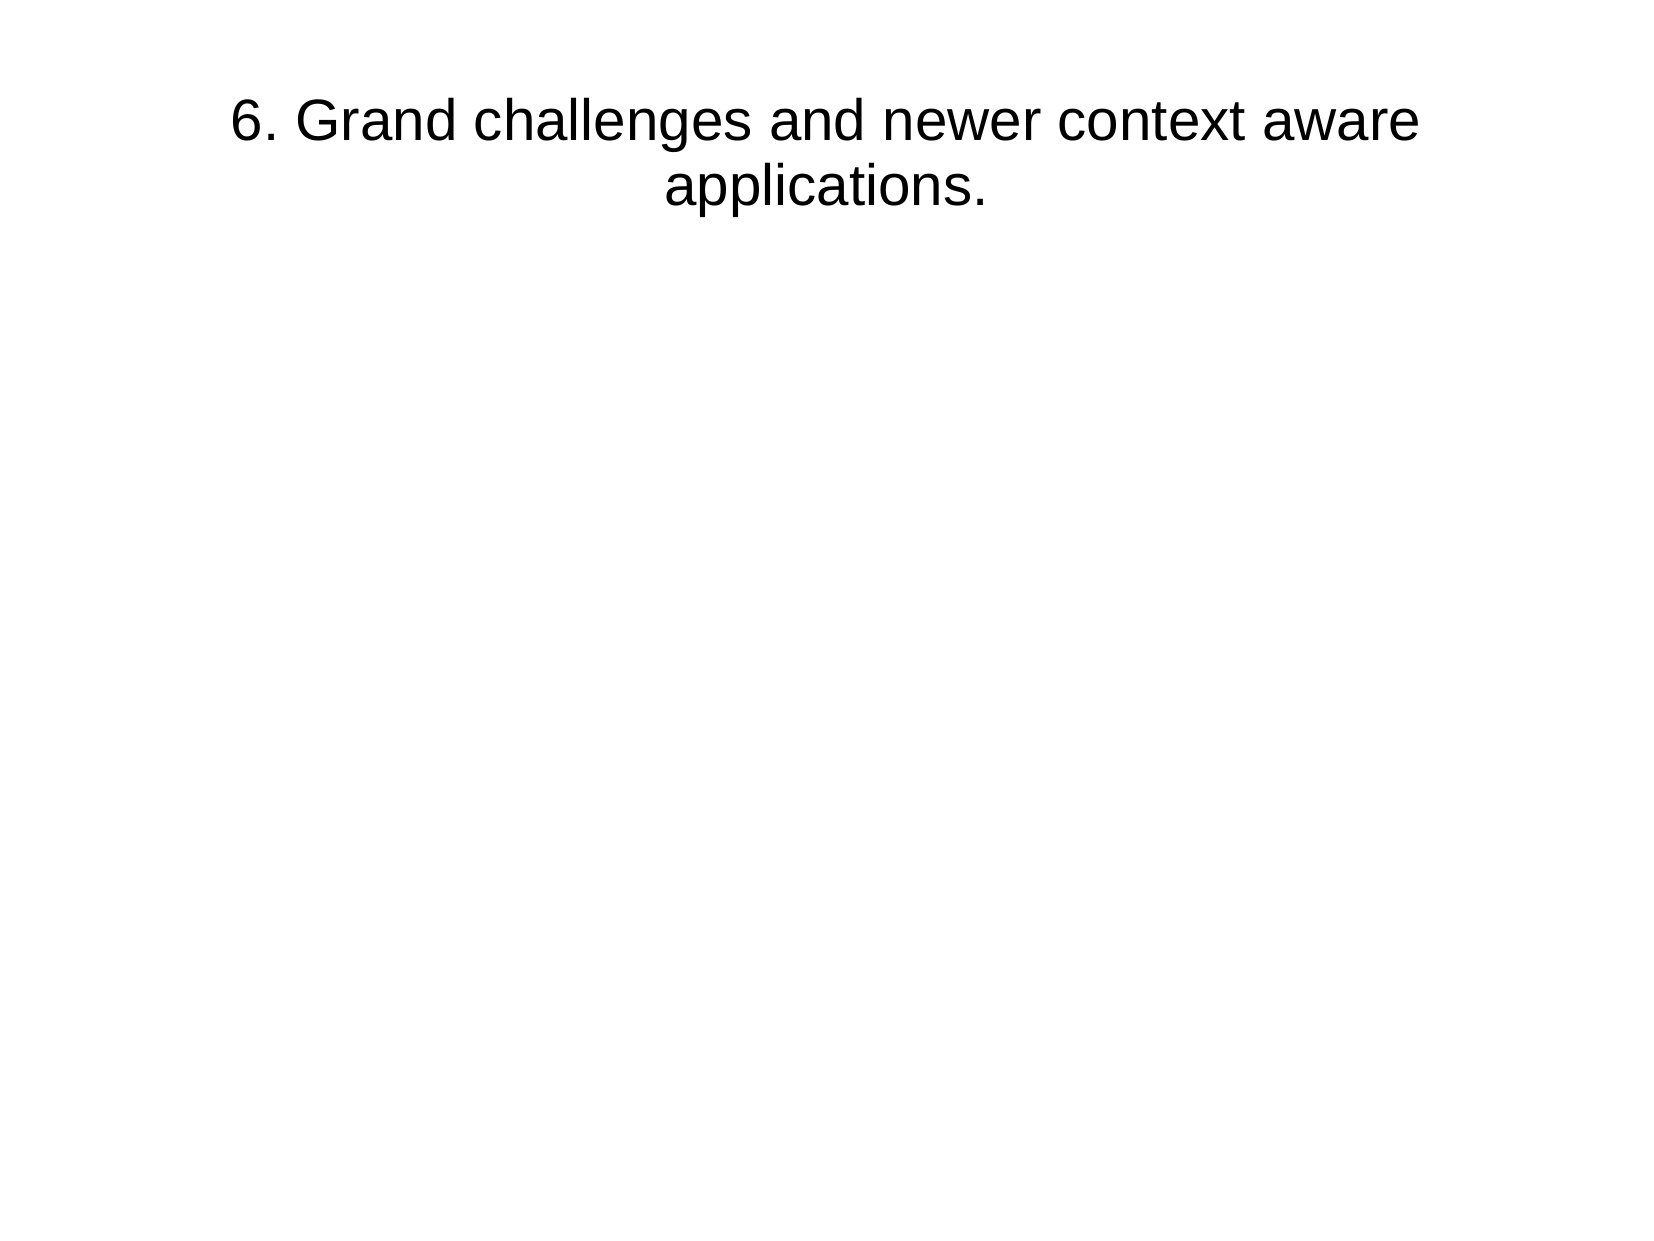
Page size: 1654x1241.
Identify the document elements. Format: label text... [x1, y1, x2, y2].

title 6. Grand challenges and newer context aware applications. [82, 49, 1571, 257]
